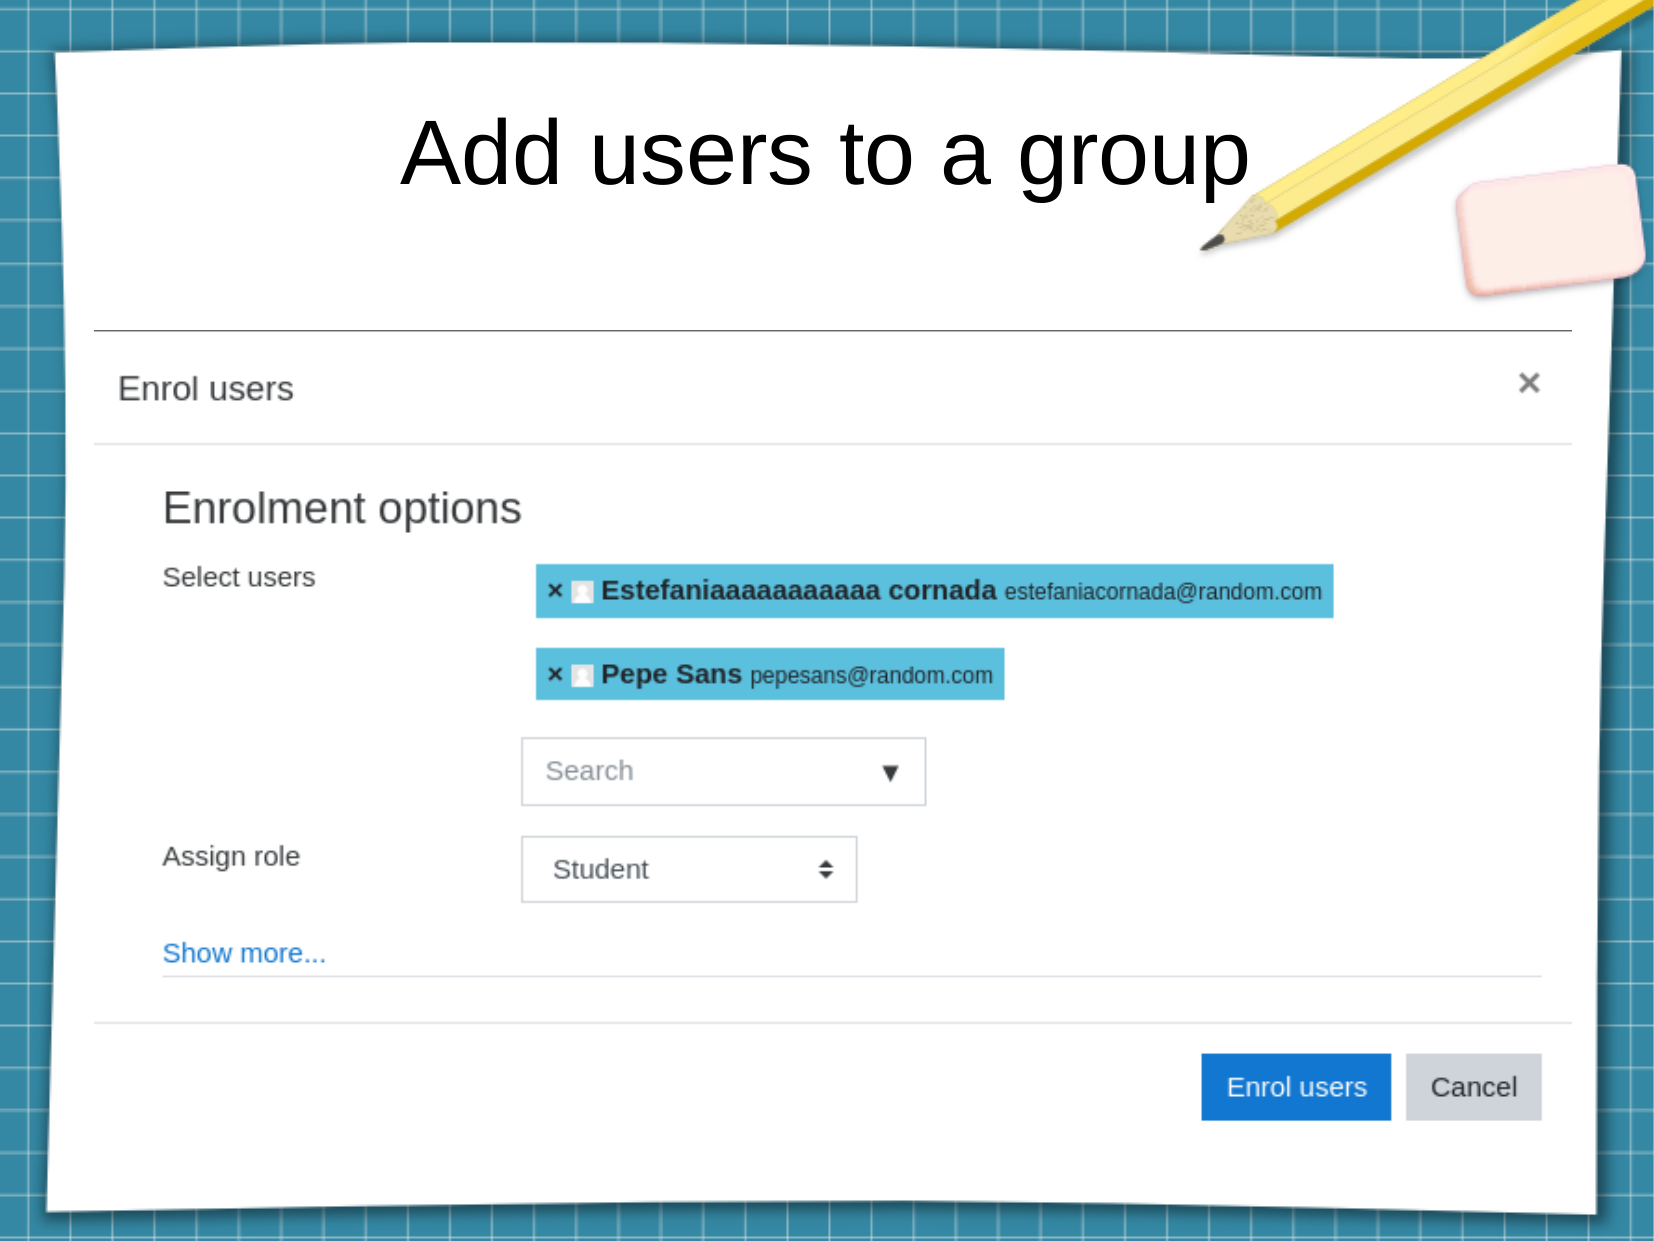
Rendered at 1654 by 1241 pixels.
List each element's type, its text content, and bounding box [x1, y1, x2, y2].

title Add users to a group [82, 49, 1571, 257]
picture [0, 0, 1654, 1241]
